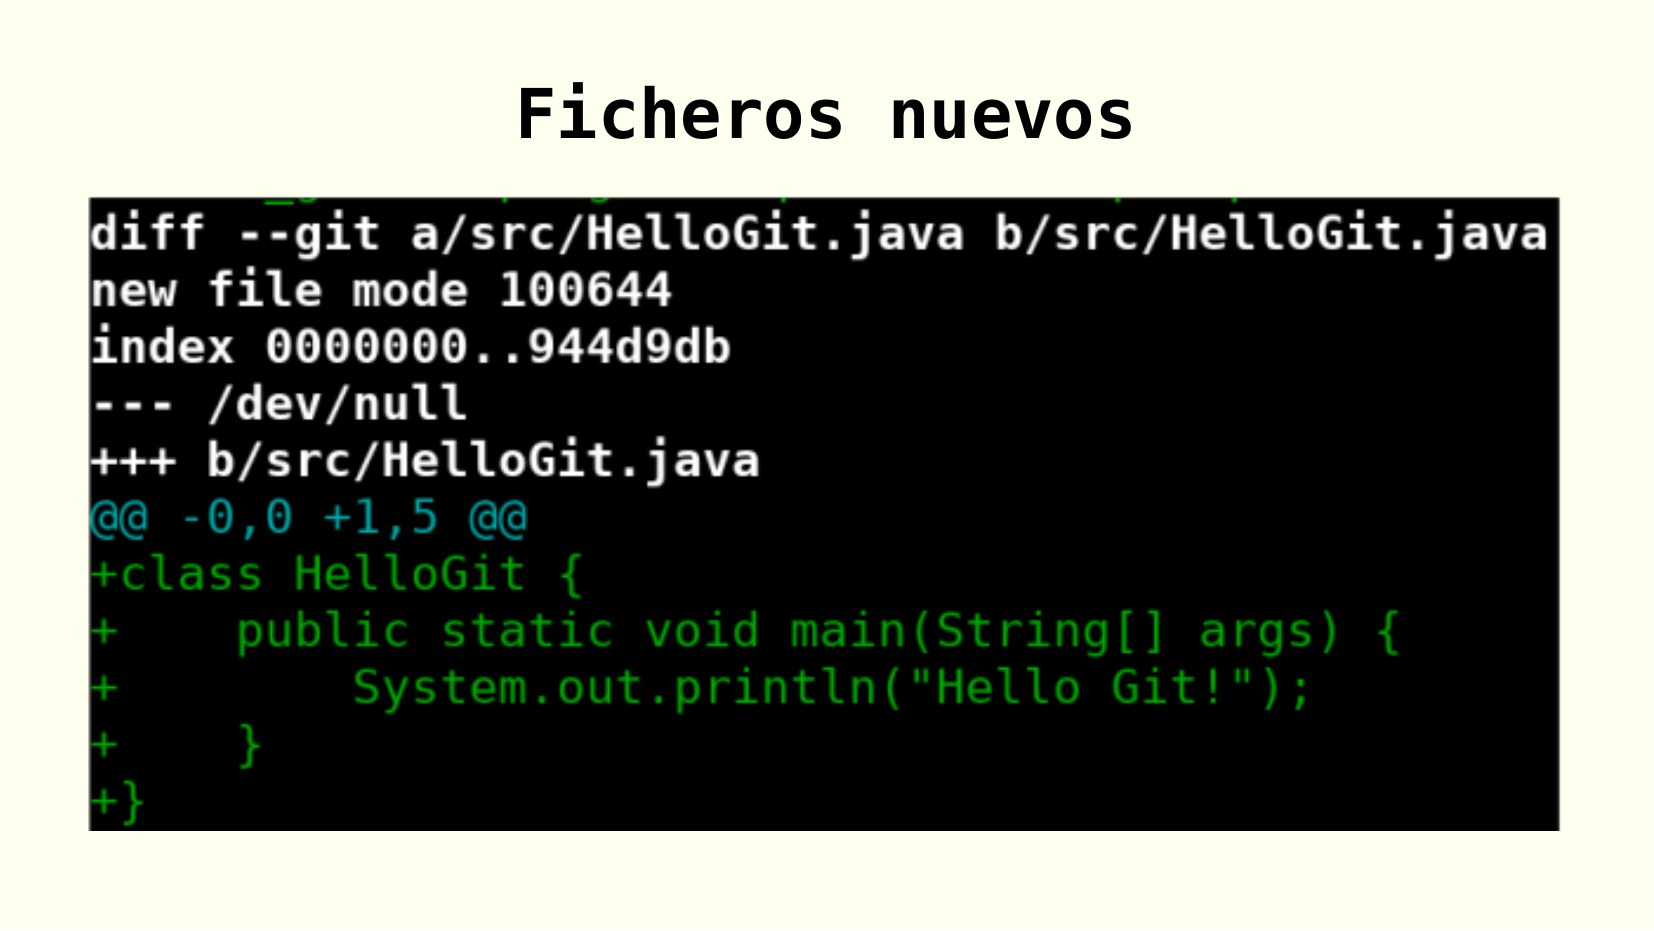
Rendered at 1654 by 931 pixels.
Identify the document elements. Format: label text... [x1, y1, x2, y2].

title Ficheros nuevos [82, 37, 1571, 193]
picture [80, 184, 1565, 831]
